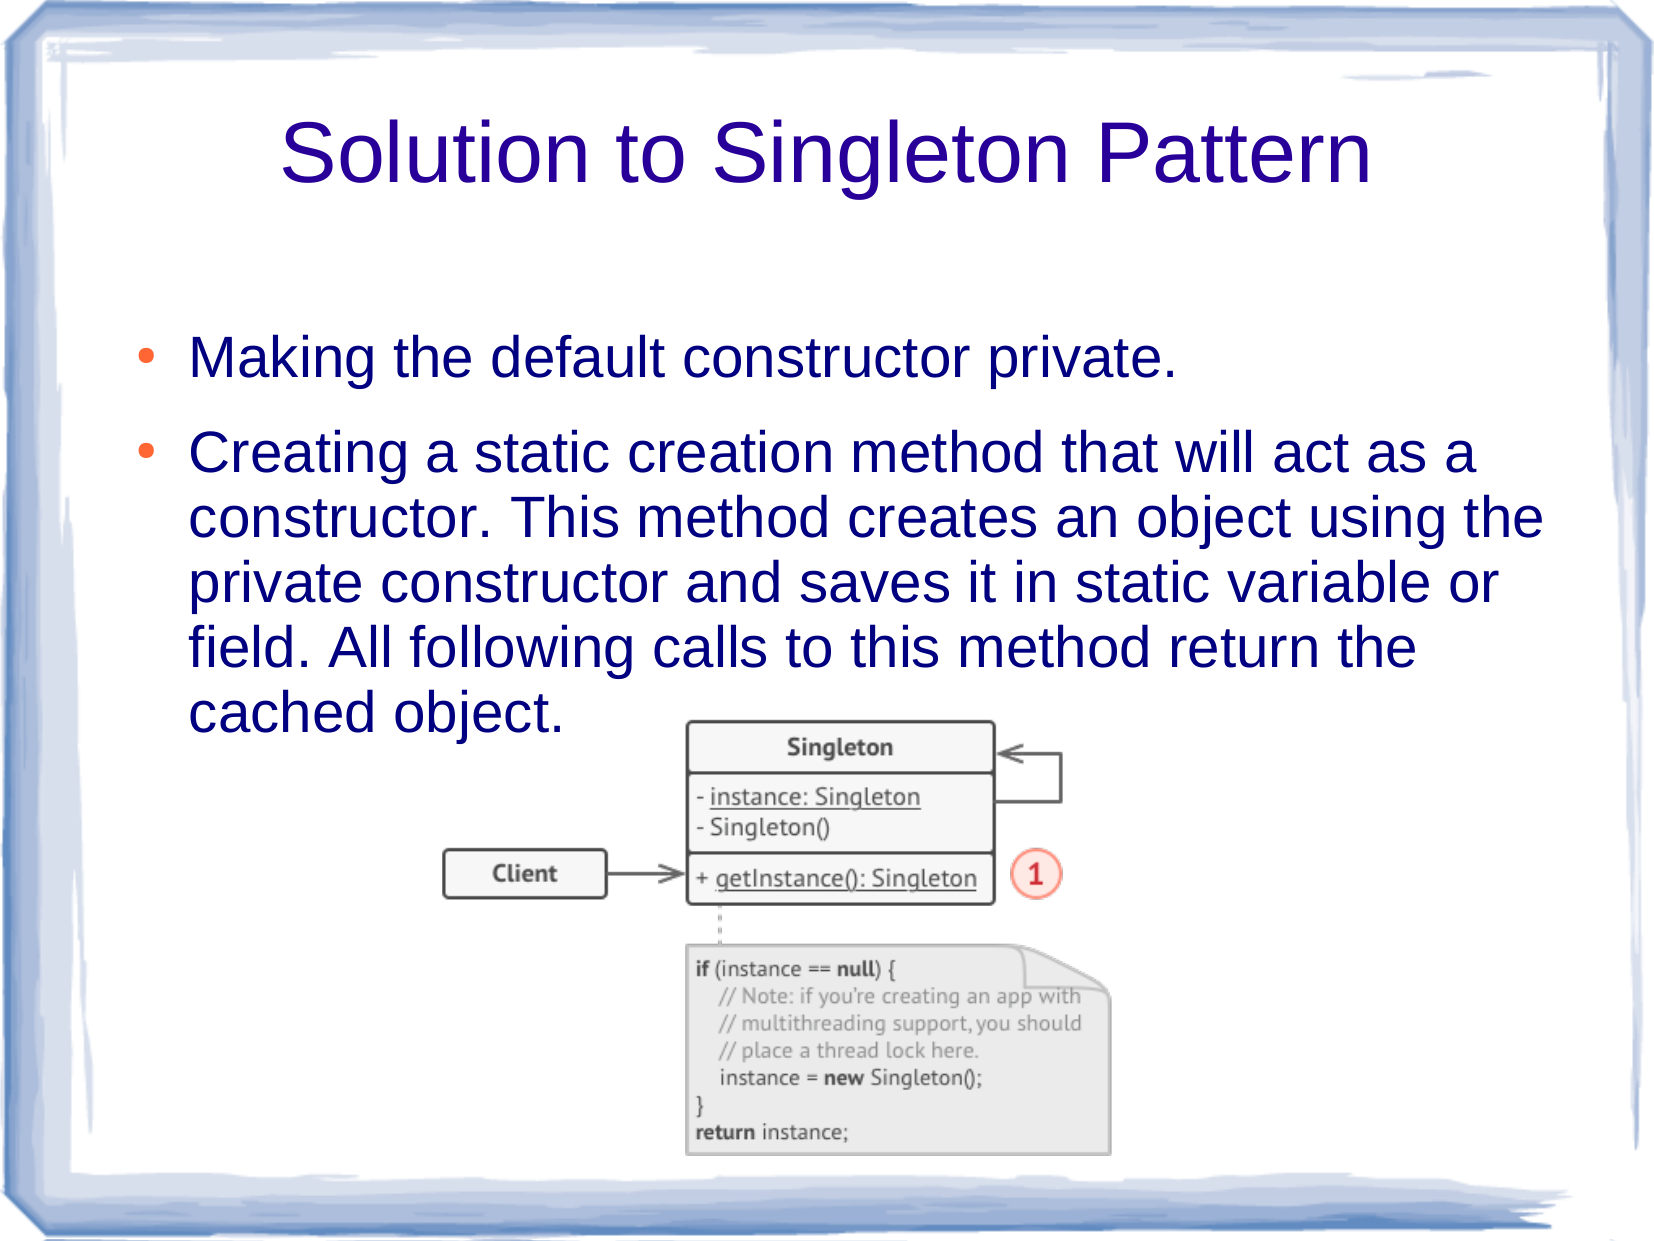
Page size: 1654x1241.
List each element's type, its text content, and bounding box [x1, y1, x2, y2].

title Solution to Singleton Pattern [82, 49, 1571, 257]
picture [0, 0, 1654, 1241]
list Making the default constructor private. Creating a static creation method that will act as a constructor. This method creates an object using the private constructor and saves it in static variable or field. All following calls to this method return the cached object. [118, 324, 1571, 1004]
